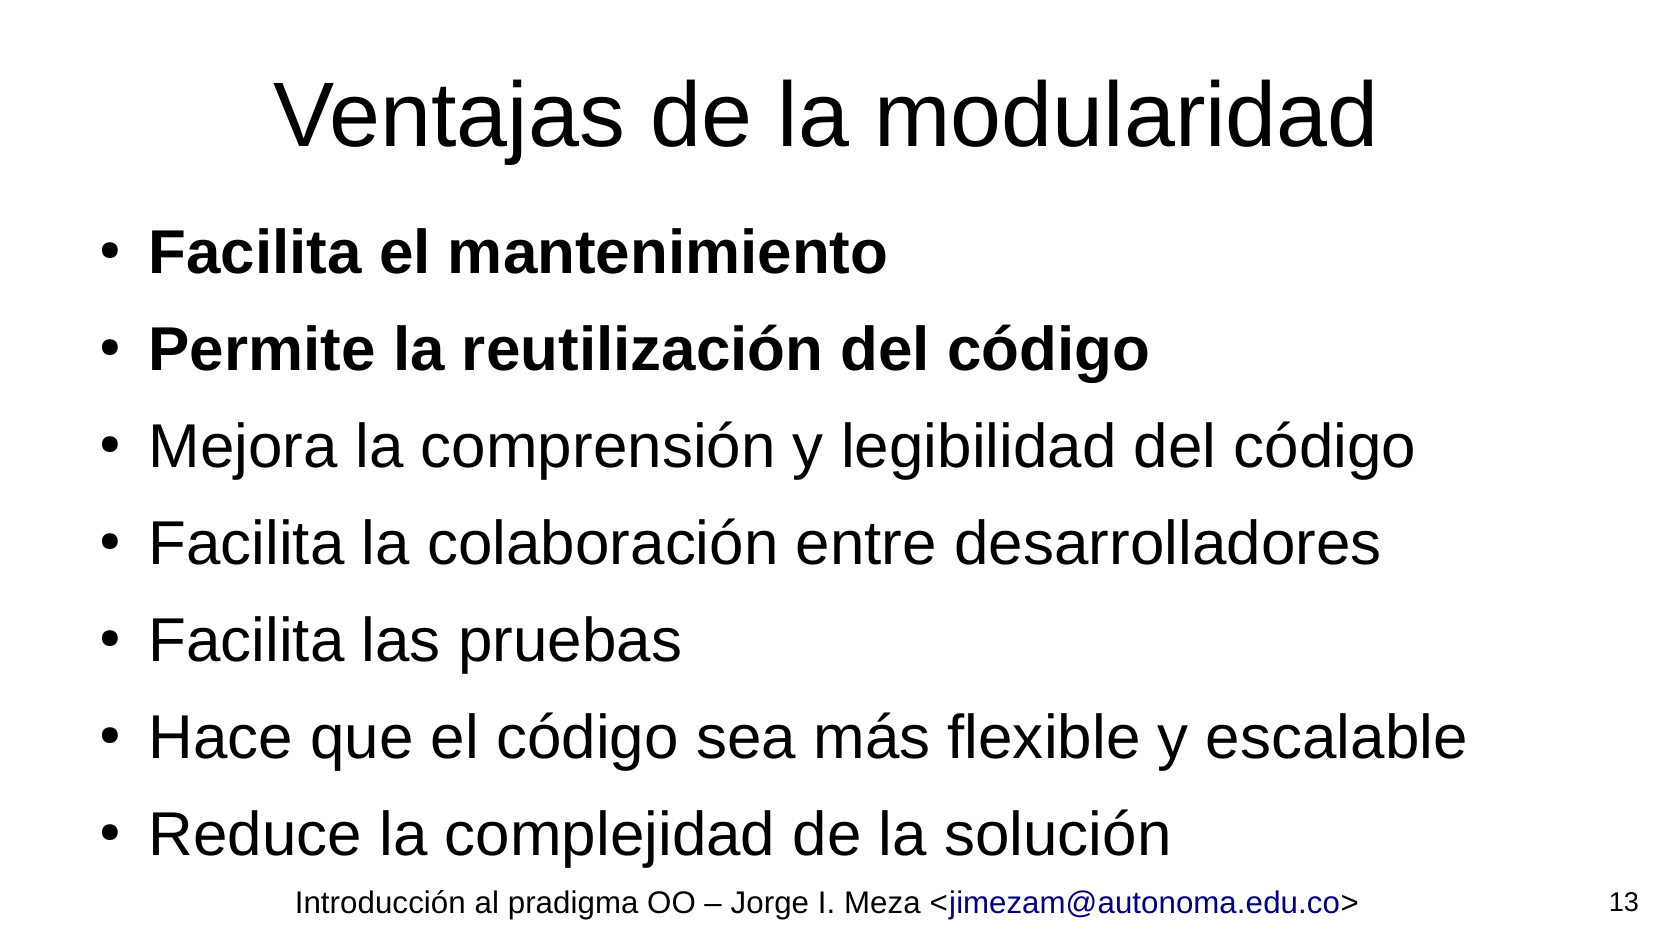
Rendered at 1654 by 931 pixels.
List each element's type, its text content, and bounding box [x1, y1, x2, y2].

title Ventajas de la modularidad [82, 37, 1571, 193]
list Facilita el mantenimiento Permite la reutilización del código Mejora la comprensión y legibilidad del código Facilita la colaboración entre desarrolladores Facilita las pruebas Hace que el código sea más flexible y escalable Reduce la complejidad de la solución [82, 217, 1571, 879]
